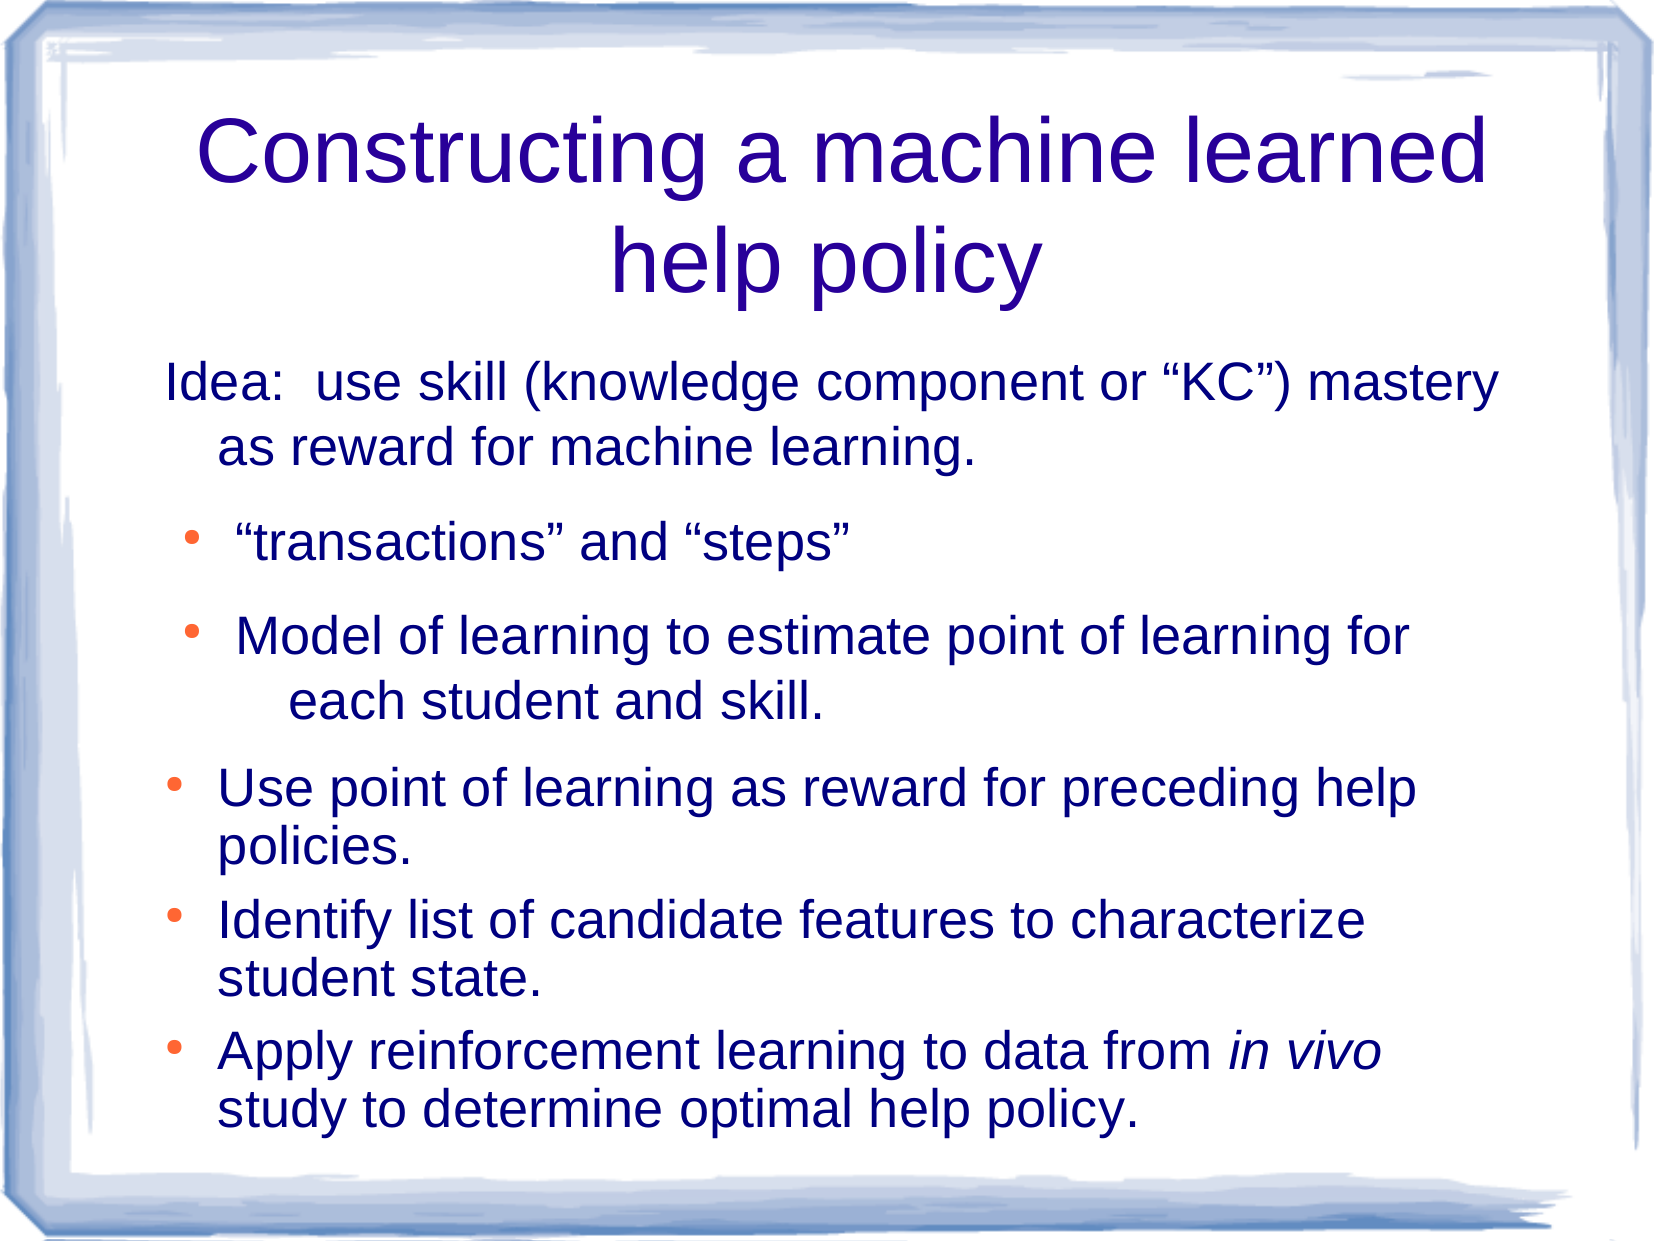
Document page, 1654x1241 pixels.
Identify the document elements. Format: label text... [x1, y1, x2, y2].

list Idea: use skill (knowledge component or “KC”) mastery as reward for machine learning. “transactions” and “steps” Model of learning to estimate point of learning for each student and skill. Use point of learning as reward for preceding help policies. Identify list of candidate features to characterize student state. Apply reinforcement learning to data from in vivo study to determine optimal help policy. [131, 338, 1538, 1221]
picture [0, 0, 1654, 1241]
title Constructing a machine learned help policy [124, 64, 1530, 338]
